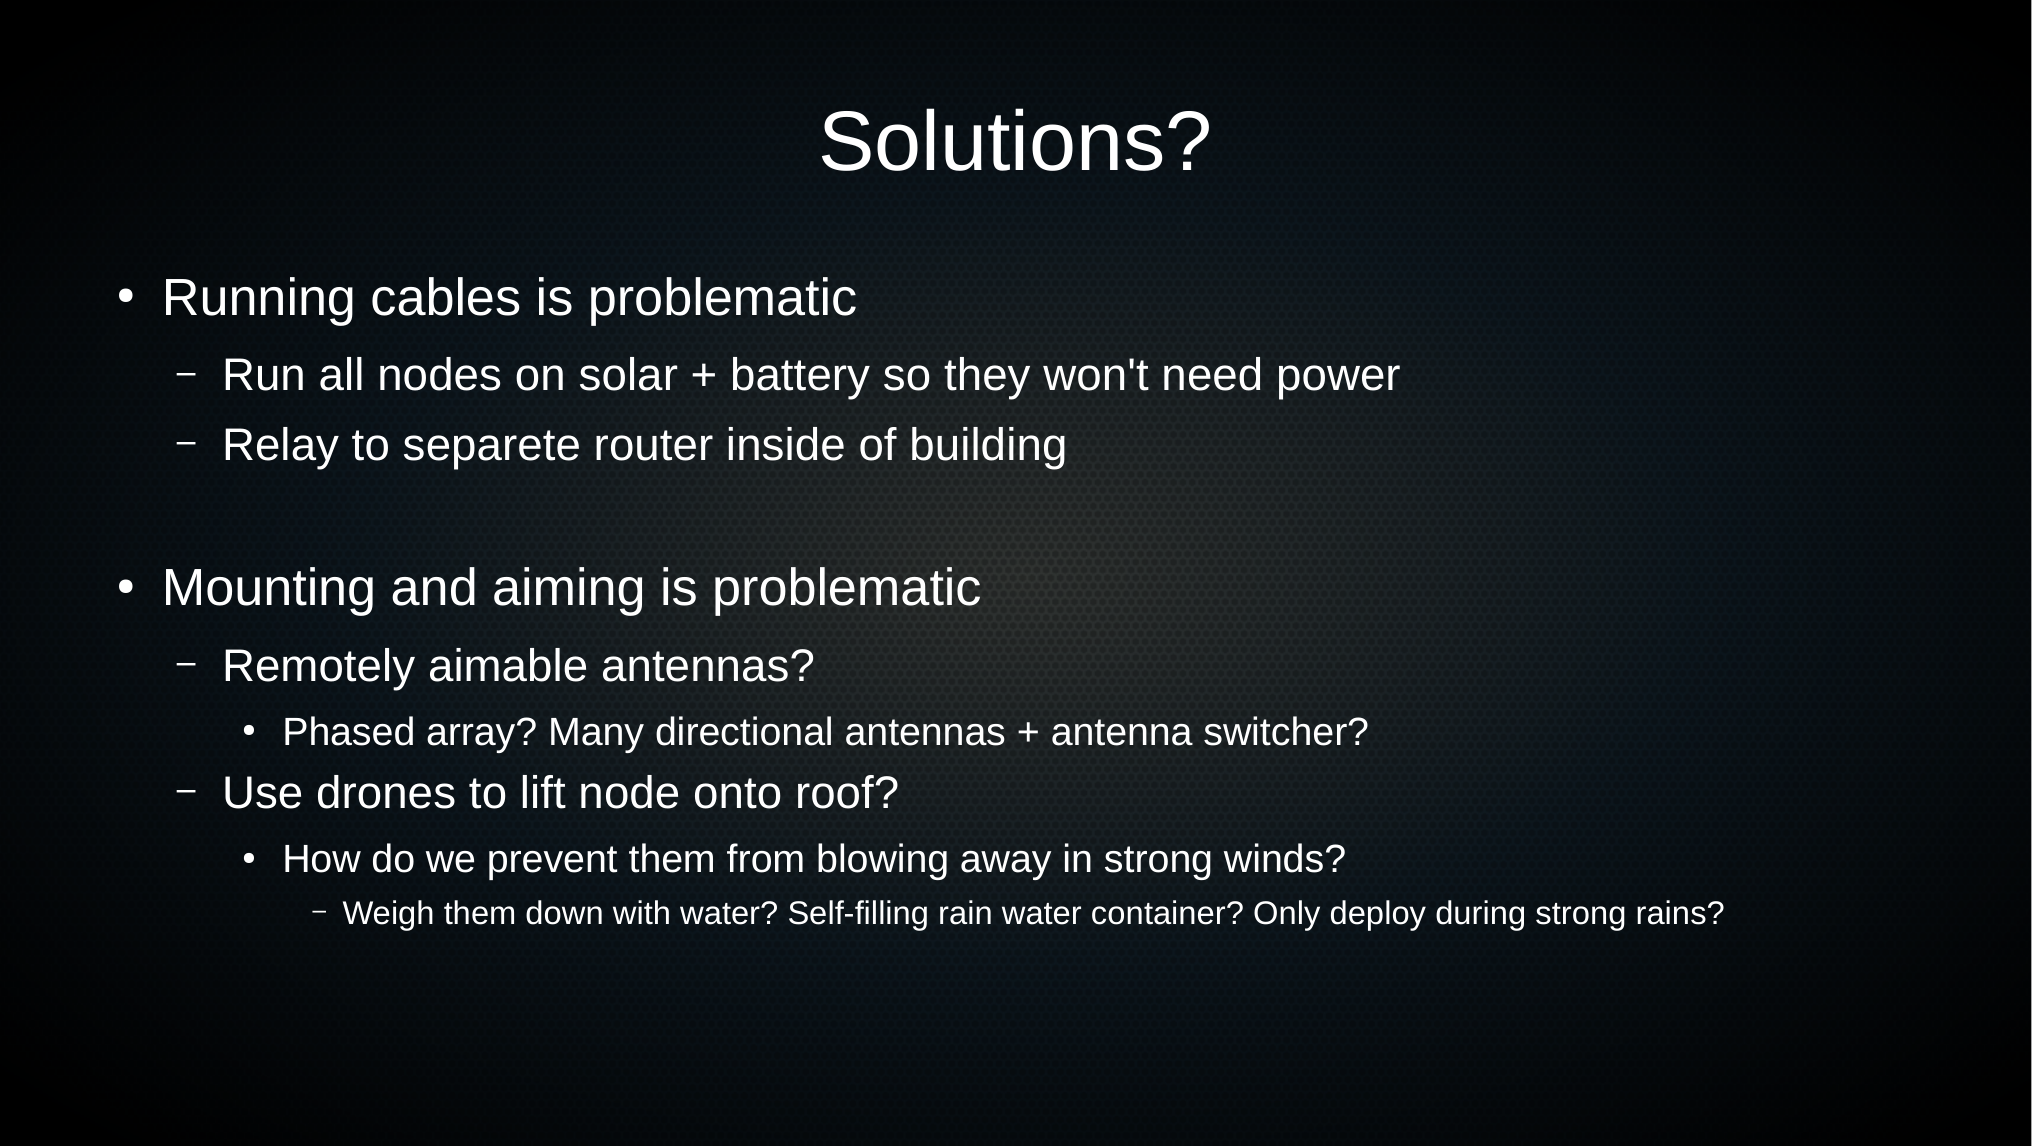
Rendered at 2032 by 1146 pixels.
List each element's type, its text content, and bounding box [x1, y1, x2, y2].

picture [0, 0, 2032, 1146]
list Running cables is problematic Run all nodes on solar + battery so they won't need power Relay to separete router inside of building Mounting and aiming is problematic Remotely aimable antennas? Phased array? Many directional antennas + antenna switcher? Use drones to lift node onto roof? How do we prevent them from blowing away in strong winds? Weigh them down with water? Self-filling rain water container? Only deploy during strong rains? [101, 268, 1890, 933]
title Solutions? [101, 45, 1930, 237]
